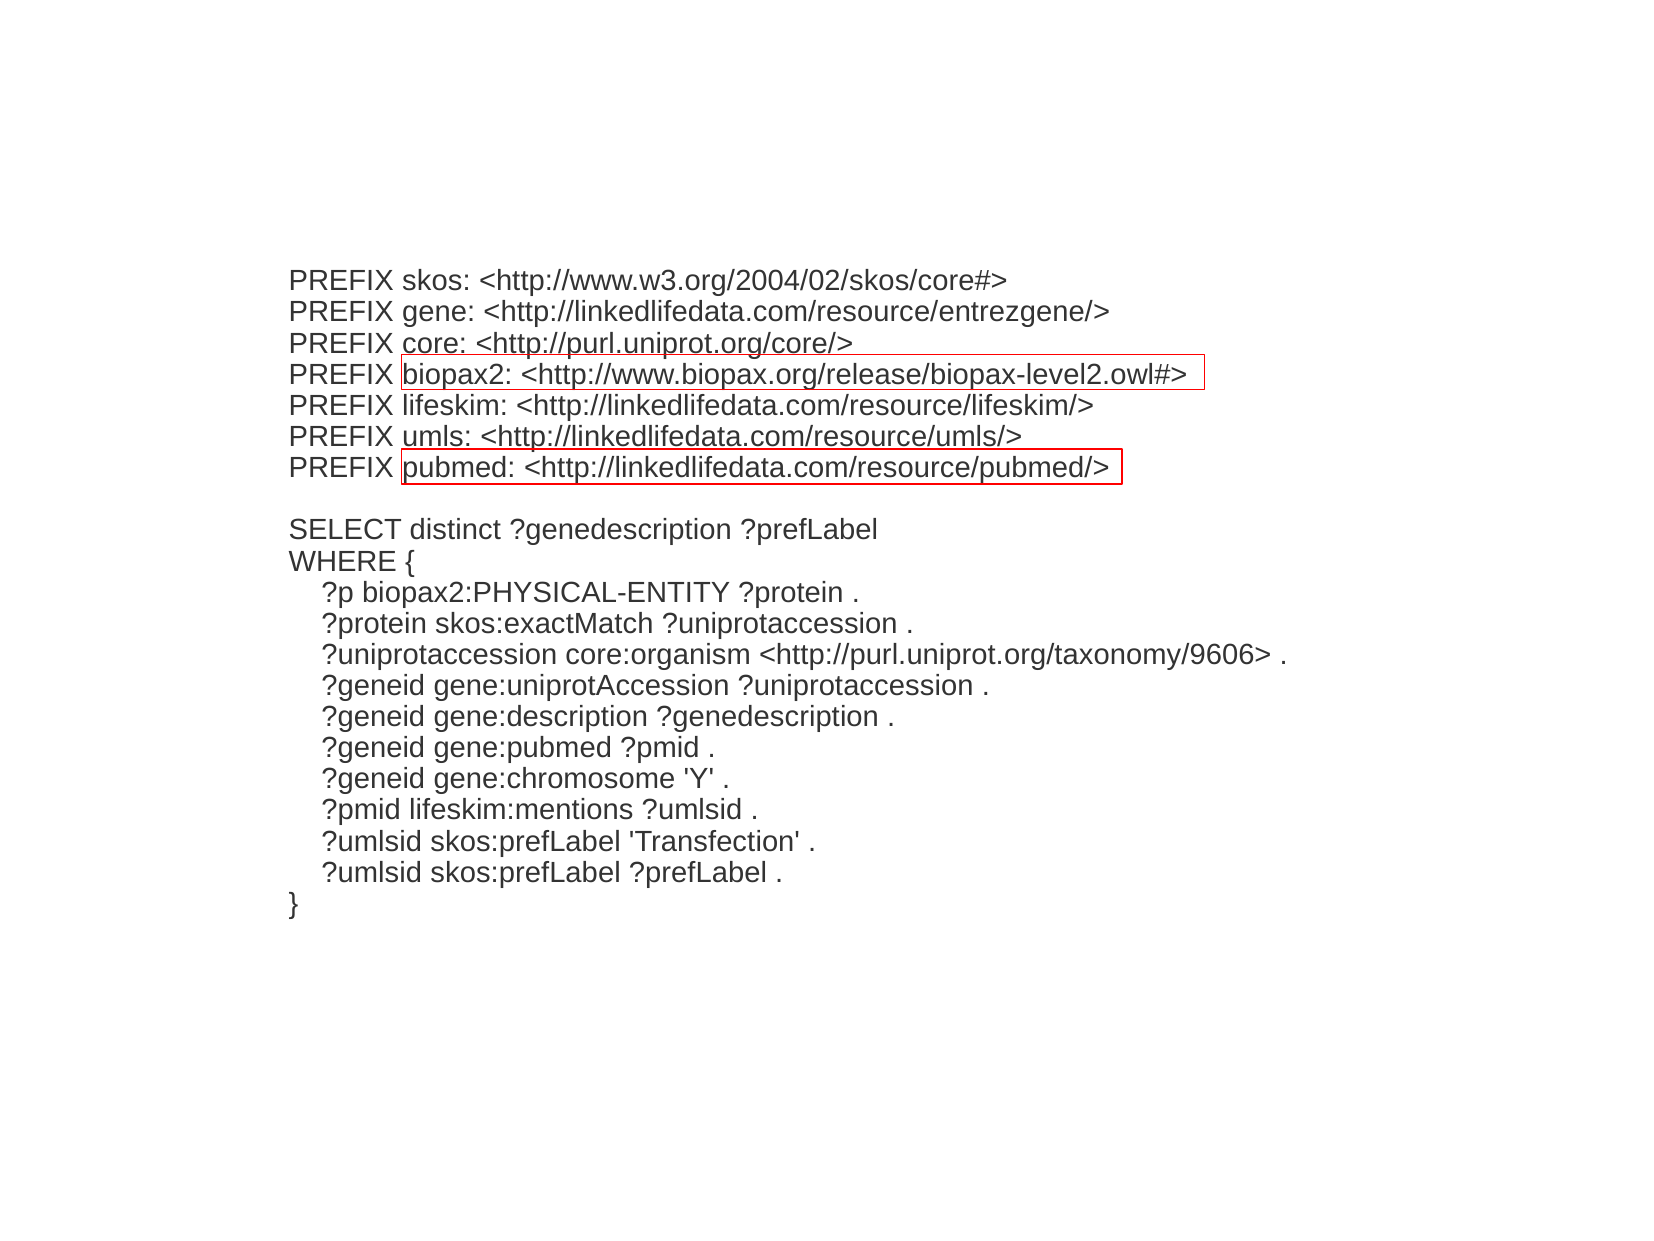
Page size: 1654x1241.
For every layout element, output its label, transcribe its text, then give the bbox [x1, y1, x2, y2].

text_box PREFIX skos: <http://www.w3.org/2004/02/skos/core#> PREFIX gene: <http://linkedlifedata.com/resource/entrezgene/> PREFIX core: <http://purl.uniprot.org/core/> PREFIX biopax2: <http://www.biopax.org/release/biopax-level2.owl#> PREFIX lifeskim: <http://linkedlifedata.com/resource/lifeskim/> PREFIX umls: <http://linkedlifedata.com/resource/umls/> PREFIX pubmed: <http://linkedlifedata.com/resource/pubmed/> SELECT distinct ?genedescription ?prefLabel WHERE { ?p biopax2:PHYSICAL-ENTITY ?protein . ?protein skos:exactMatch ?uniprotaccession . ?uniprotaccession core:organism <http://purl.uniprot.org/taxonomy/9606> . ?geneid gene:uniprotAccession ?uniprotaccession . ?geneid gene:description ?genedescription . ?geneid gene:pubmed ?pmid . ?geneid gene:chromosome 'Y' . ?pmid lifeskim:mentions ?umlsid . ?umlsid skos:prefLabel 'Transfection' . ?umlsid skos:prefLabel ?prefLabel . } [263, 258, 1397, 929]
